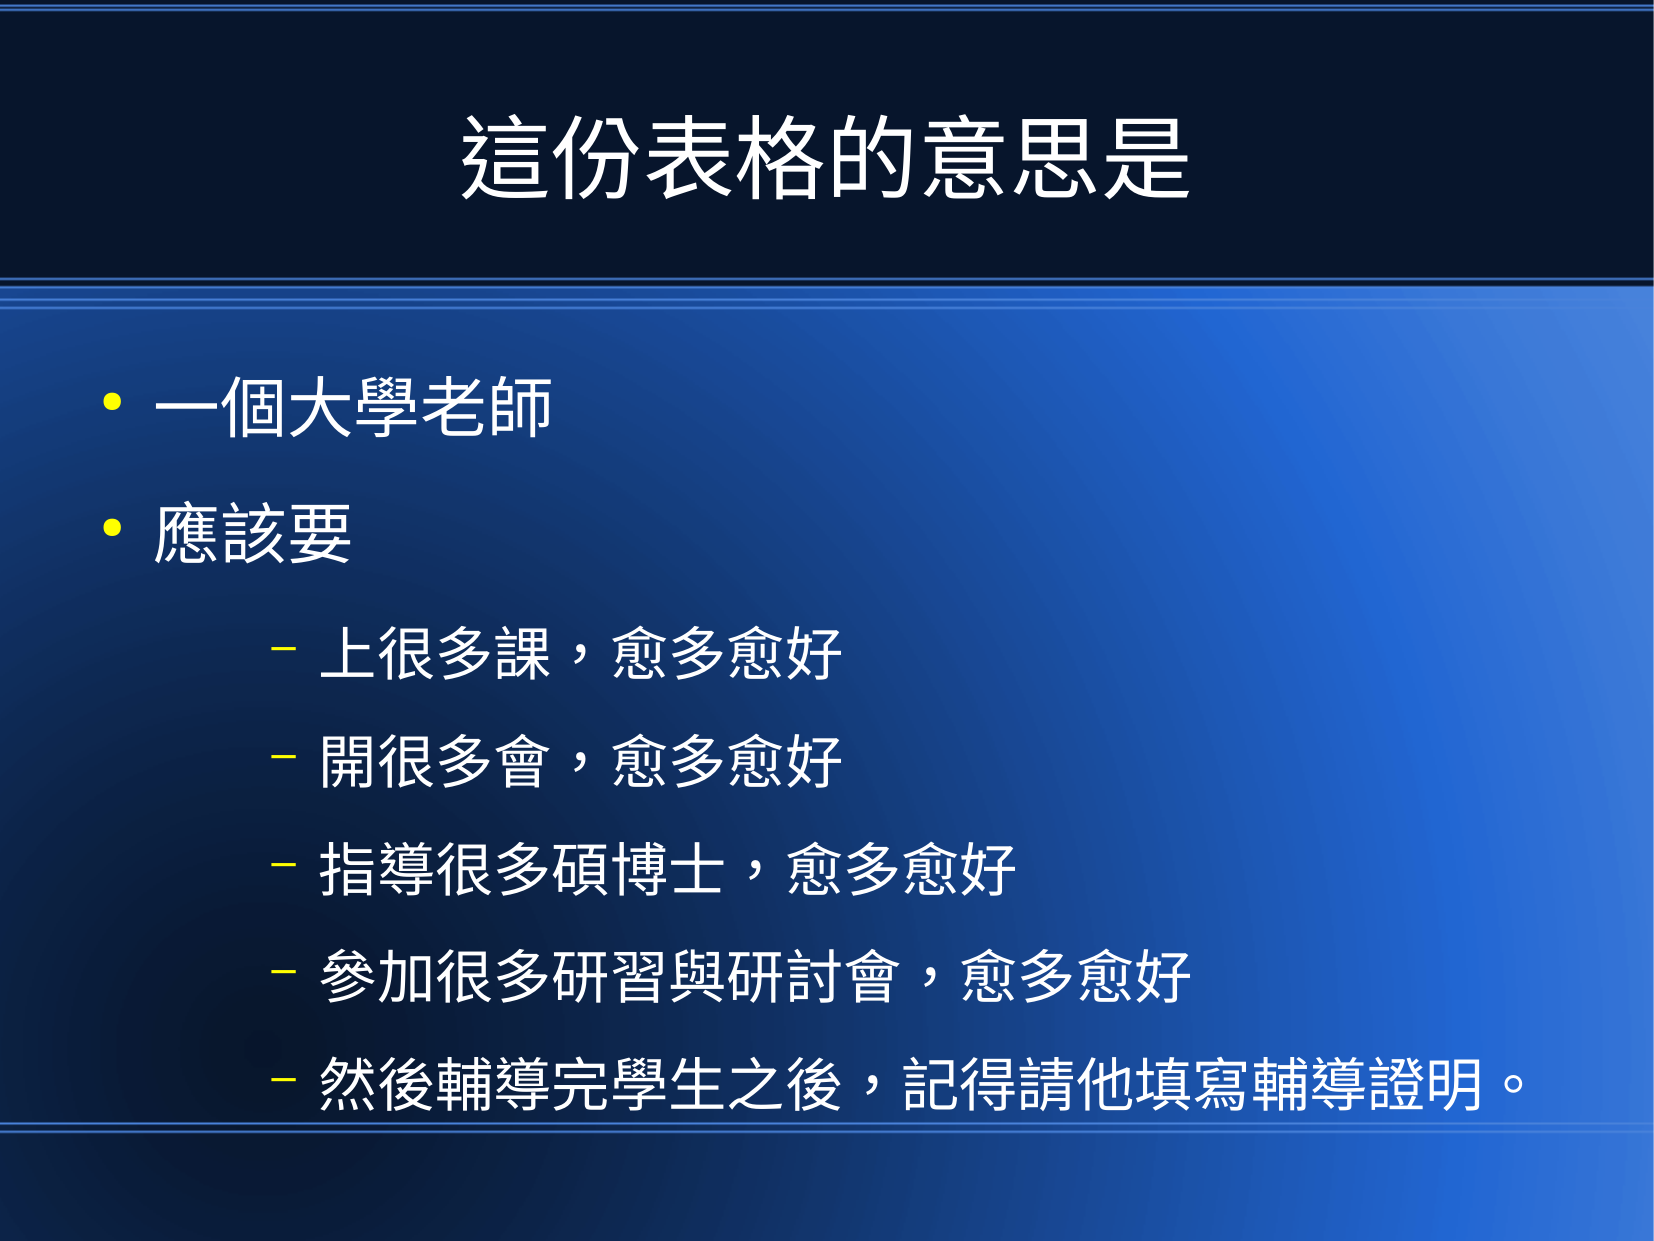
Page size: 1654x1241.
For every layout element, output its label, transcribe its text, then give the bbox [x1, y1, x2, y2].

picture [0, 0, 1654, 1241]
list 一個大學老師 應該要 上很多課，愈多愈好 開很多會，愈多愈好 指導很多碩博士，愈多愈好 參加很多研習與研討會，愈多愈好 然後輔導完學生之後，記得請他填寫輔導證明。 [82, 355, 1571, 1075]
title 這份表格的意思是 [82, 49, 1571, 257]
